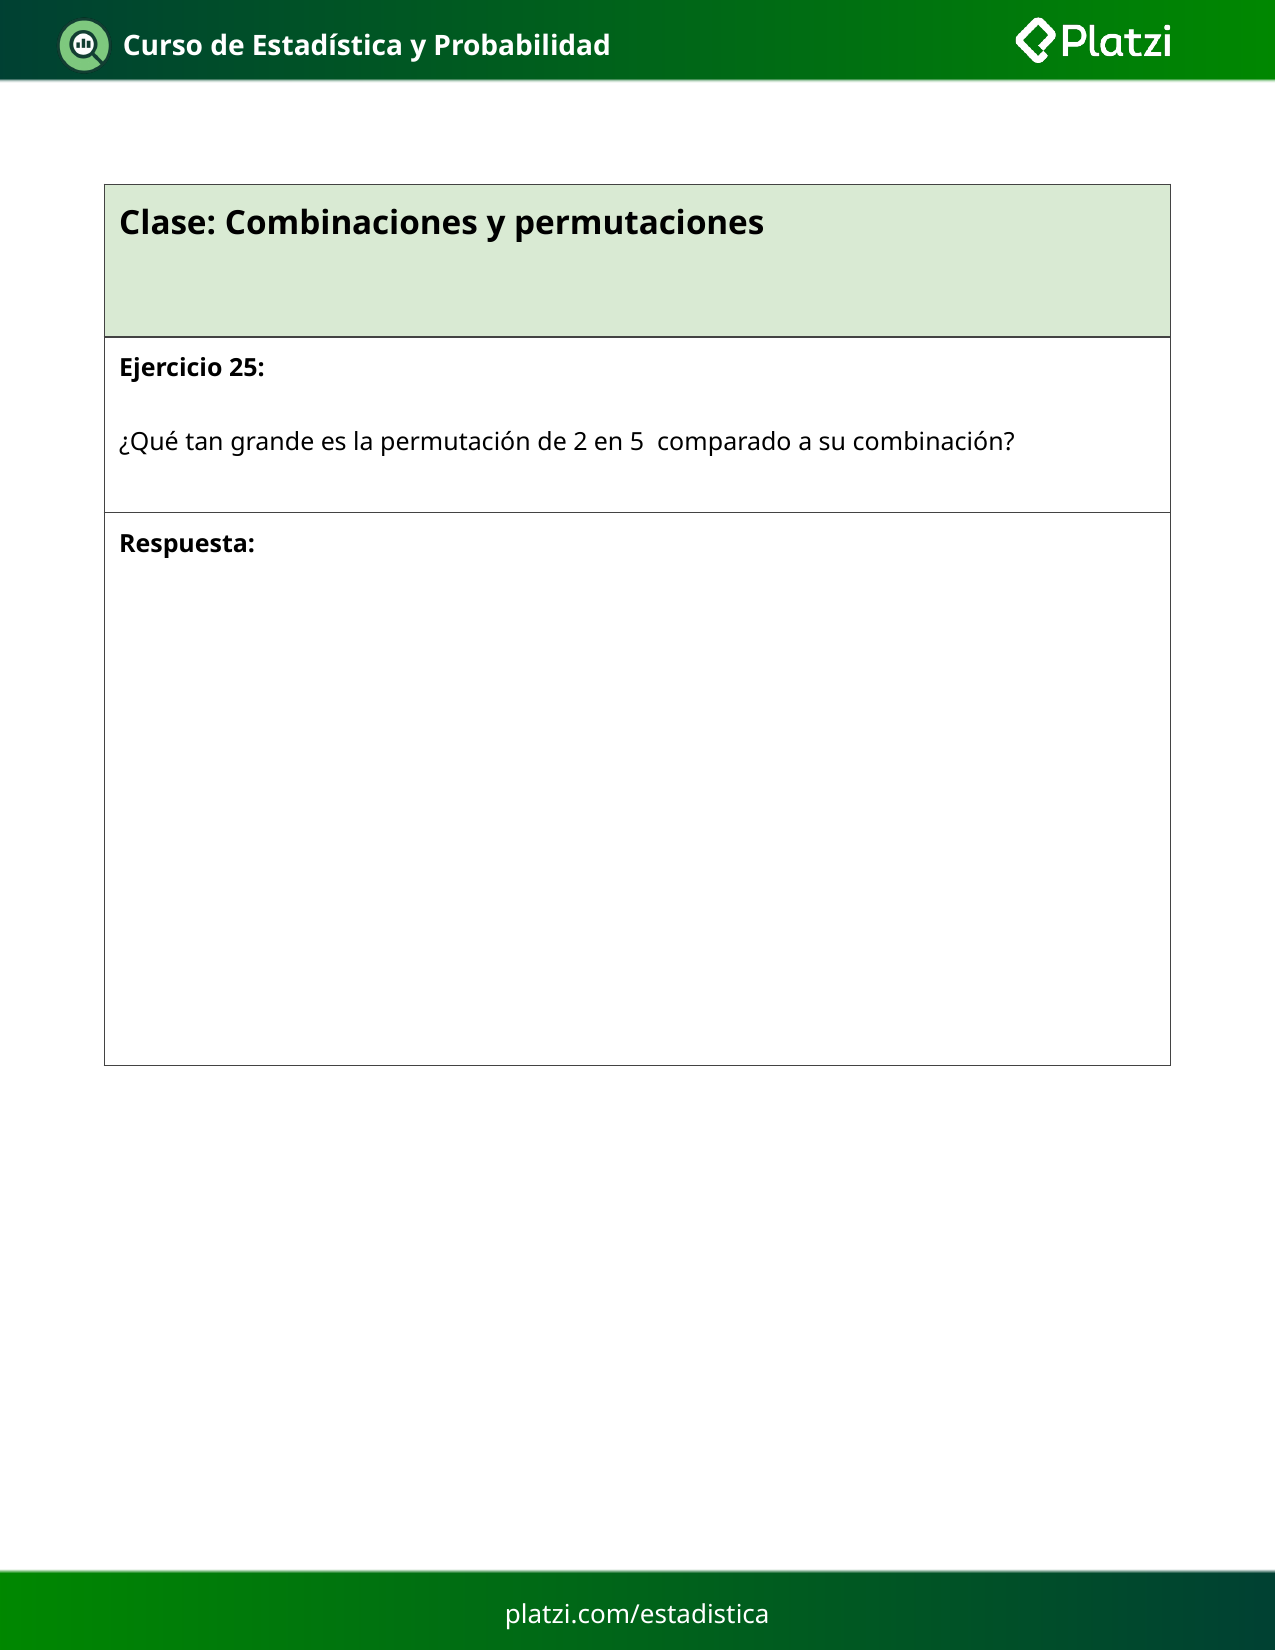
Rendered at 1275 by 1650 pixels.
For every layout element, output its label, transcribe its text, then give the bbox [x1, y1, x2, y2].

subtitle platzi.com/estadistica [200, 1571, 1075, 1650]
table_header Clase: Combinaciones y permutaciones [105, 185, 1170, 336]
table_cell Respuesta: [105, 513, 1170, 1065]
table_cell Ejercicio 25: ¿Qué tan grande es la permutación de 2 en 5 comparado a su combinación? [105, 338, 1170, 512]
picture [0, 0, 1275, 1650]
title Curso de Estadística y Probabilidad [101, 6, 976, 86]
